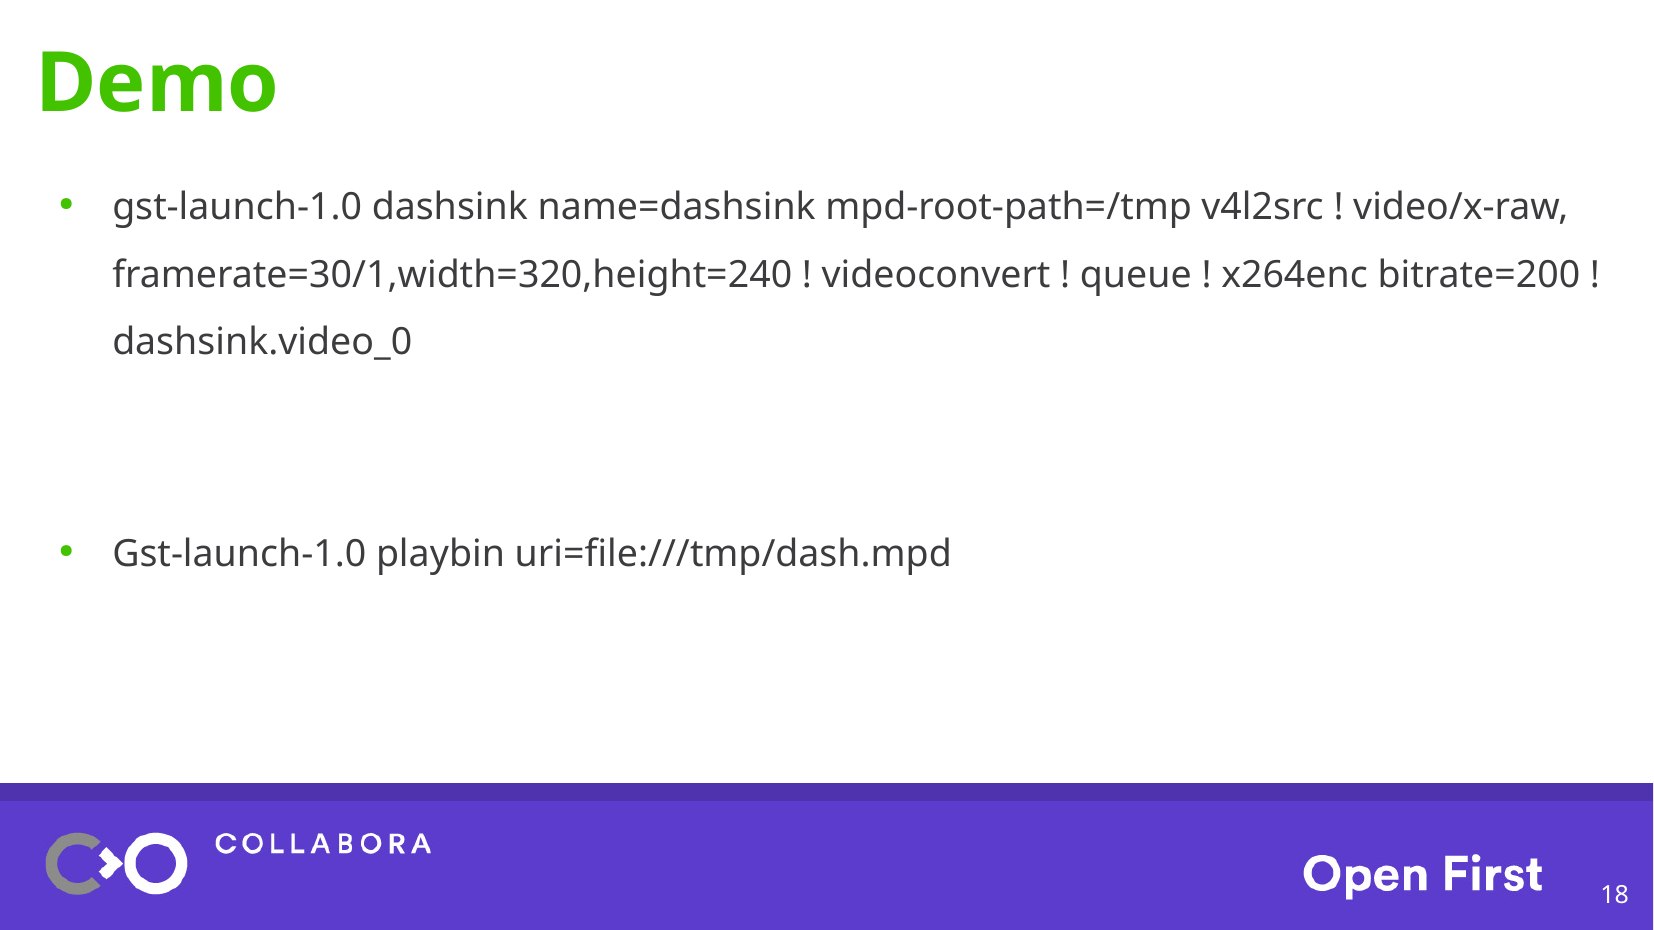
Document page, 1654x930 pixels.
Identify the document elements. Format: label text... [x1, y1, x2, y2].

title Demo [35, 28, 1608, 192]
picture [0, 0, 1654, 930]
list gst-launch-1.0 dashsink name=dashsink mpd-root-path=/tmp v4l2src ! video/x-raw, framerate=30/1,width=320,height=240 ! videoconvert ! queue ! x264enc bitrate=200 ! dashsink.video_0 Gst-launch-1.0 playbin uri=file:///tmp/dash.mpd [41, 160, 1613, 804]
